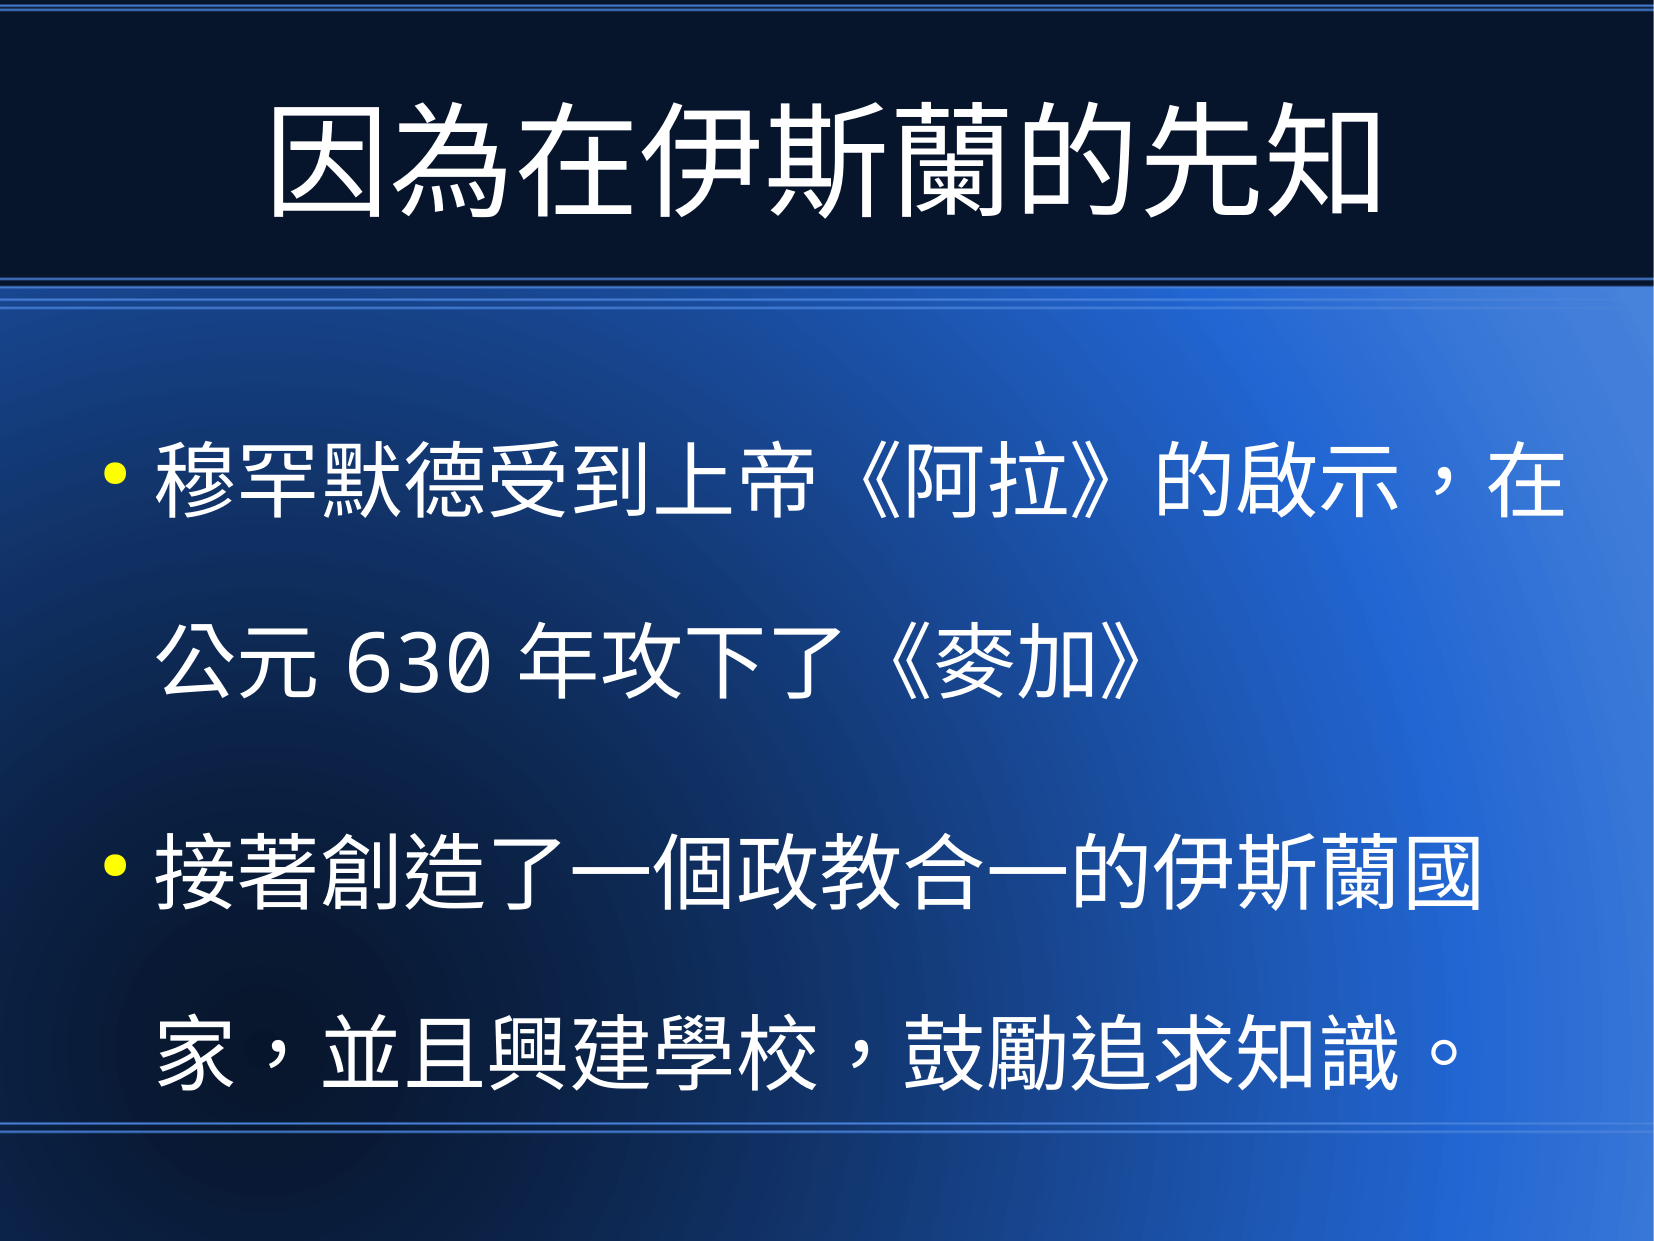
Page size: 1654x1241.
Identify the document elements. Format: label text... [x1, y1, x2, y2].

title 因為在伊斯蘭的先知 [82, 49, 1571, 257]
picture [0, 0, 1654, 1241]
list 穆罕默德受到上帝《阿拉》的啟示，在公元630年攻下了《麥加》 接著創造了一個政教合一的伊斯蘭國家，並且興建學校，鼓勵追求知識。 [82, 355, 1571, 1241]
